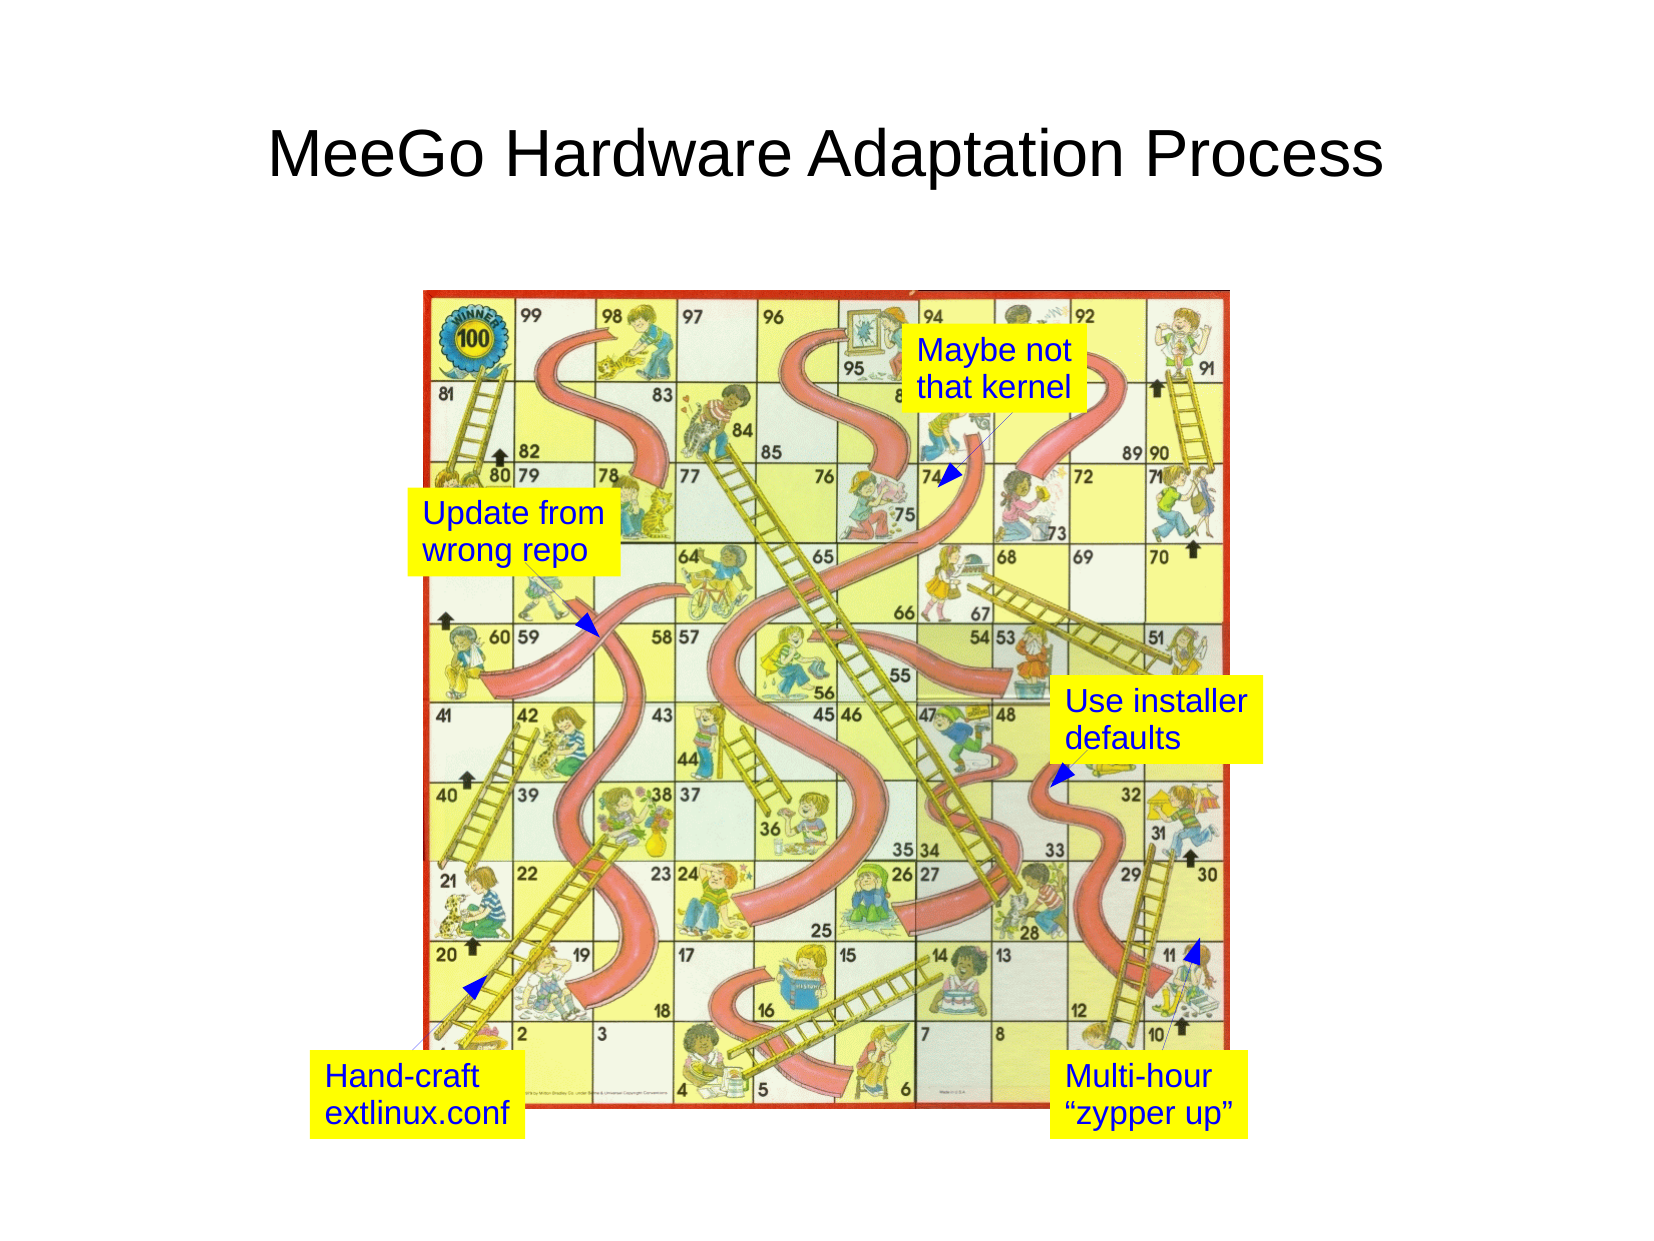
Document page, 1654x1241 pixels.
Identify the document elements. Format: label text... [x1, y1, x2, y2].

text_box Update from wrong repo [407, 487, 621, 577]
picture [423, 290, 1230, 1109]
title MeeGo Hardware Adaptation Process [82, 49, 1571, 257]
text_box Use installer defaults [1050, 675, 1264, 764]
text_box Hand-craft extlinux.conf [309, 1050, 525, 1139]
text_box Maybe not that kernel [901, 323, 1087, 413]
text_box Multi-hour “zypper up” [1050, 1050, 1248, 1139]
